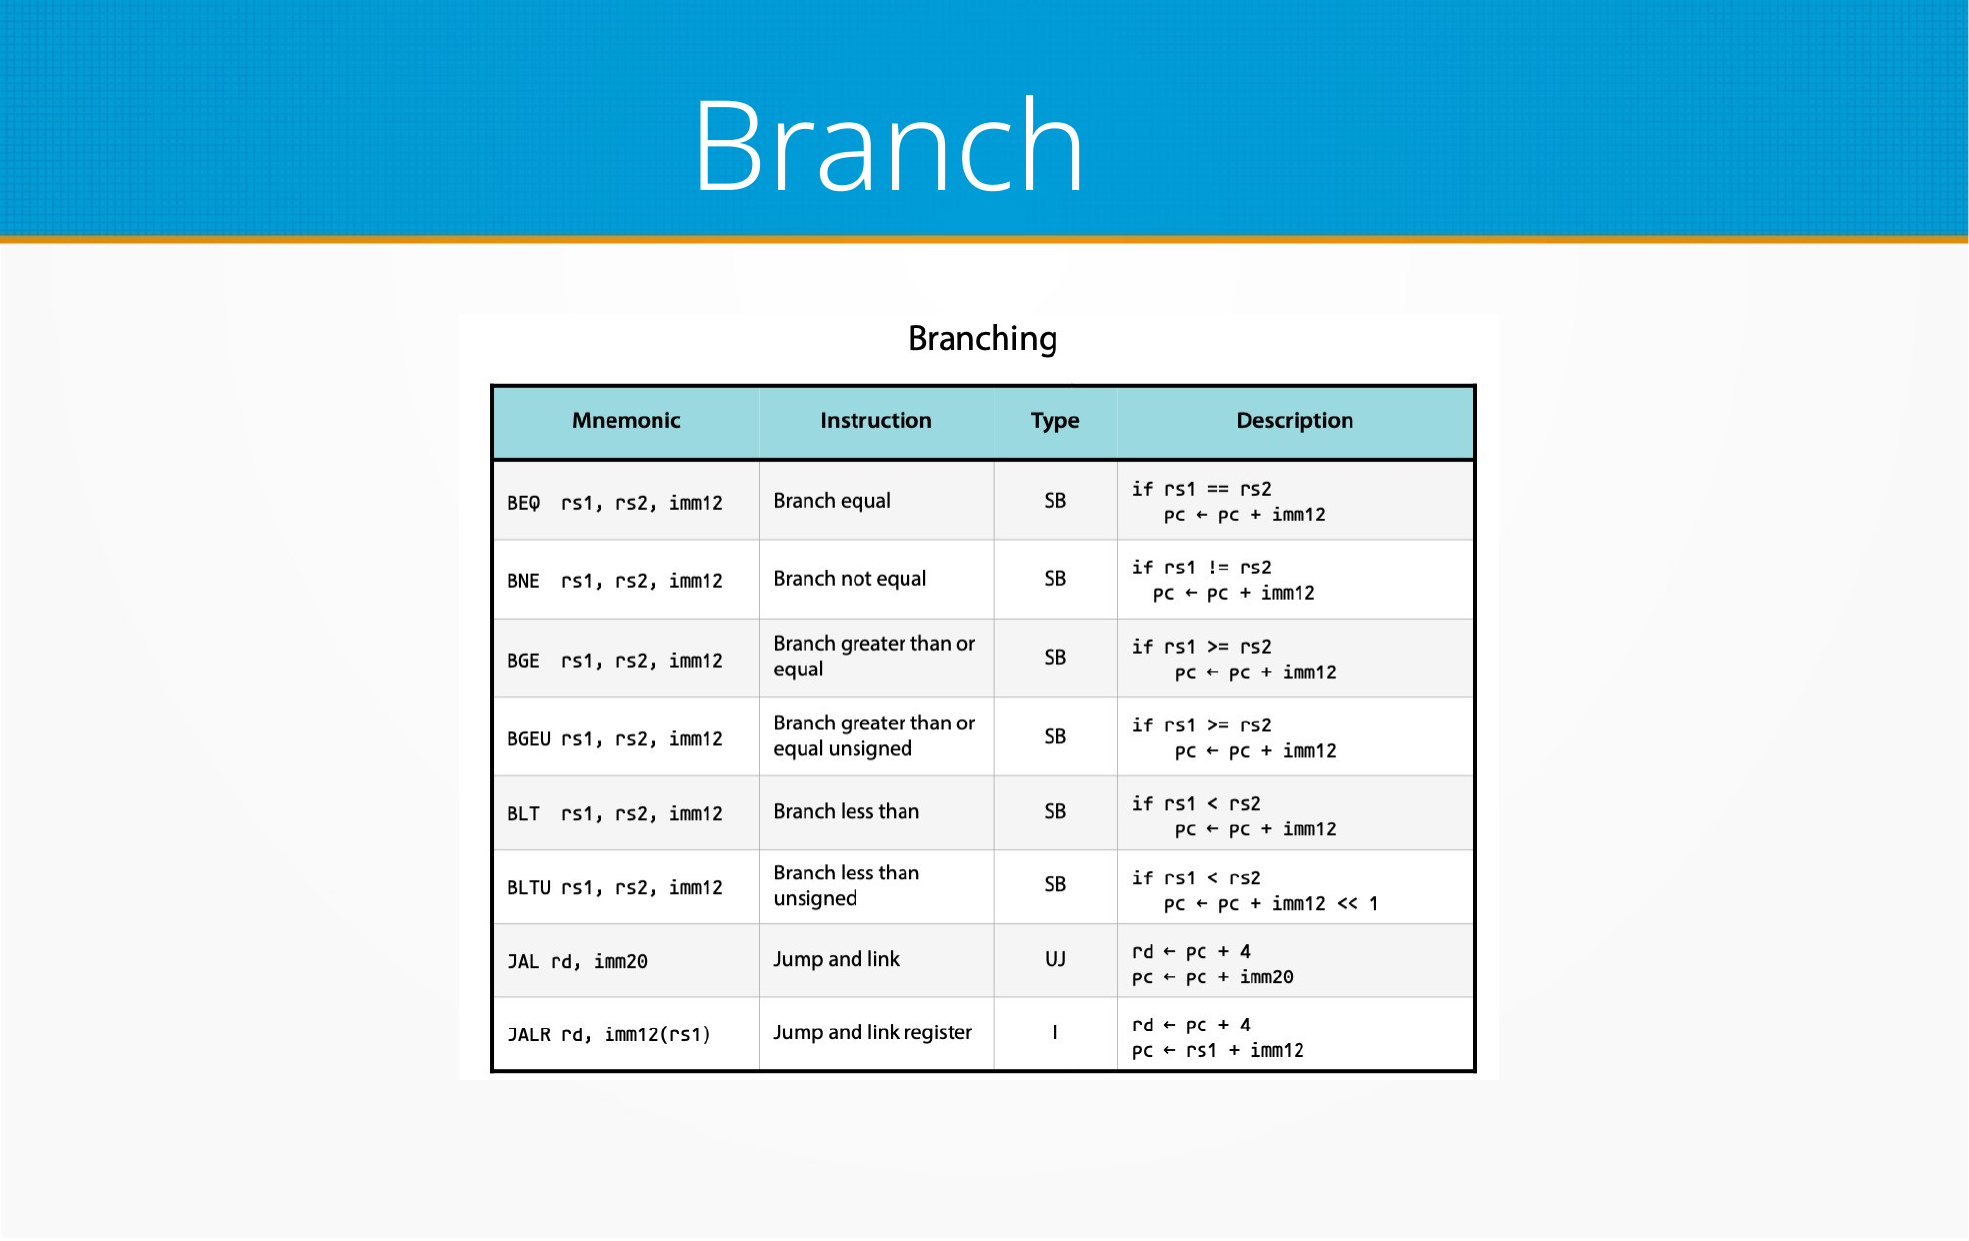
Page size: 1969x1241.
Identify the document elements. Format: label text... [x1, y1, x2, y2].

title Branch [98, 19, 1870, 227]
picture [0, 233, 1969, 1241]
